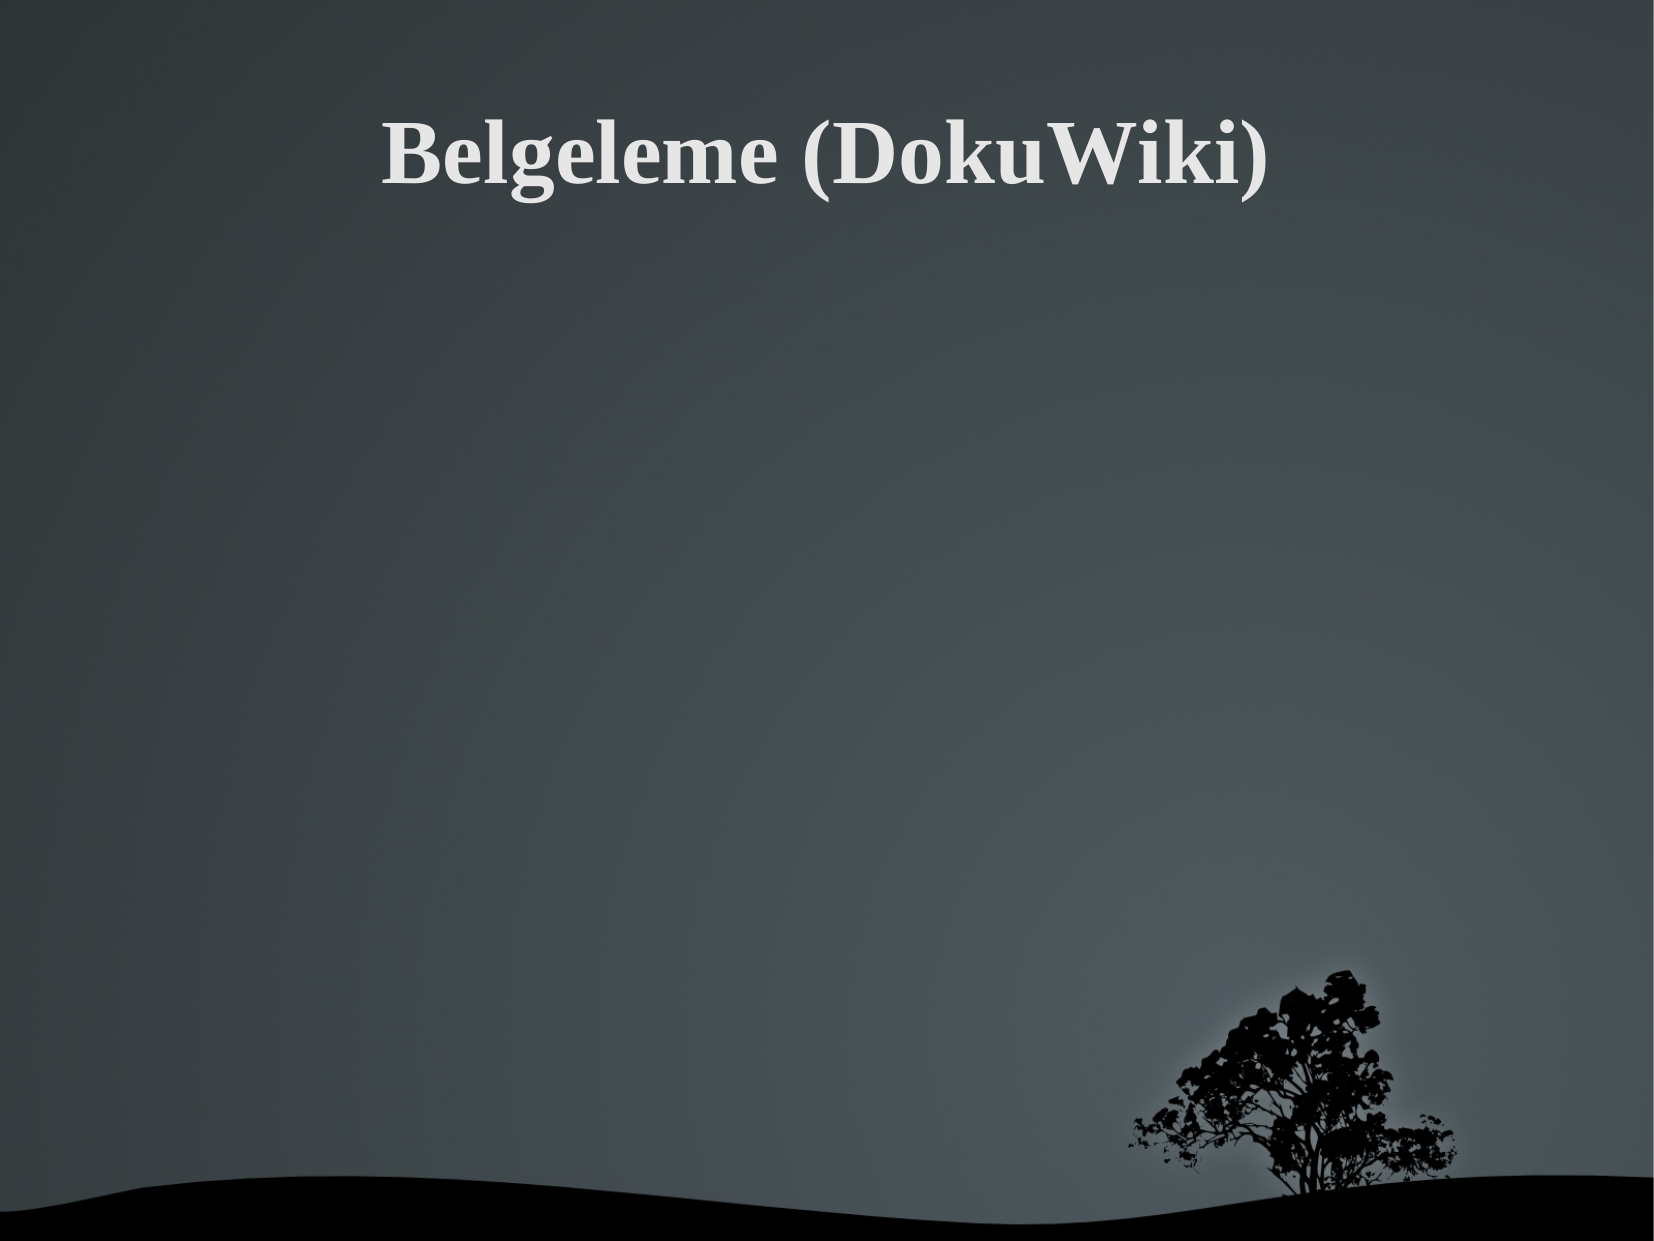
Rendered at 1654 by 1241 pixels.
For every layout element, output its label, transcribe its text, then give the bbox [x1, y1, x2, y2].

picture [0, 0, 1654, 1241]
title Belgeleme (DokuWiki) [82, 56, 1571, 250]
